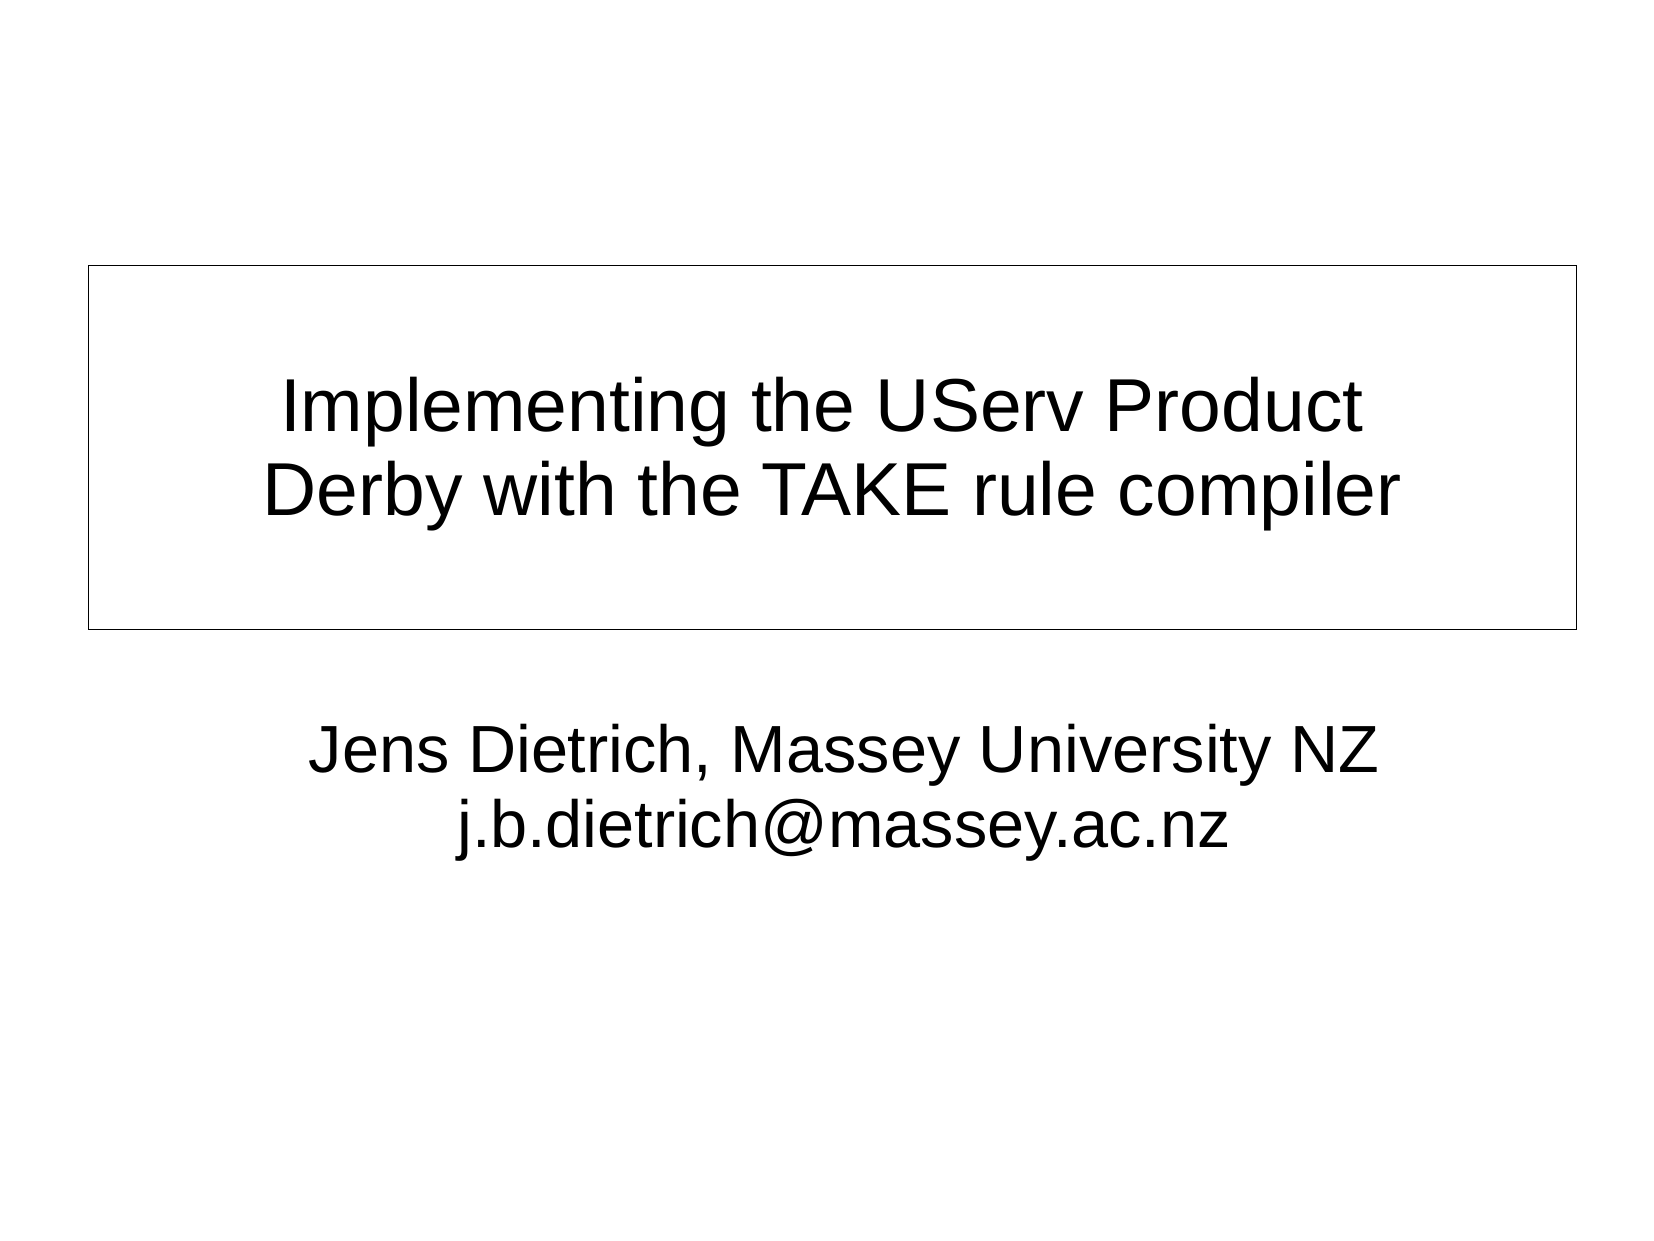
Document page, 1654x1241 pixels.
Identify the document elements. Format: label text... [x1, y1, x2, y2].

subtitle Jens Dietrich, Massey University NZ j.b.dietrich@massey.ac.nz [82, 472, 1571, 1102]
title Implementing the UServ Product Derby with the TAKE rule compiler [88, 265, 1577, 630]
